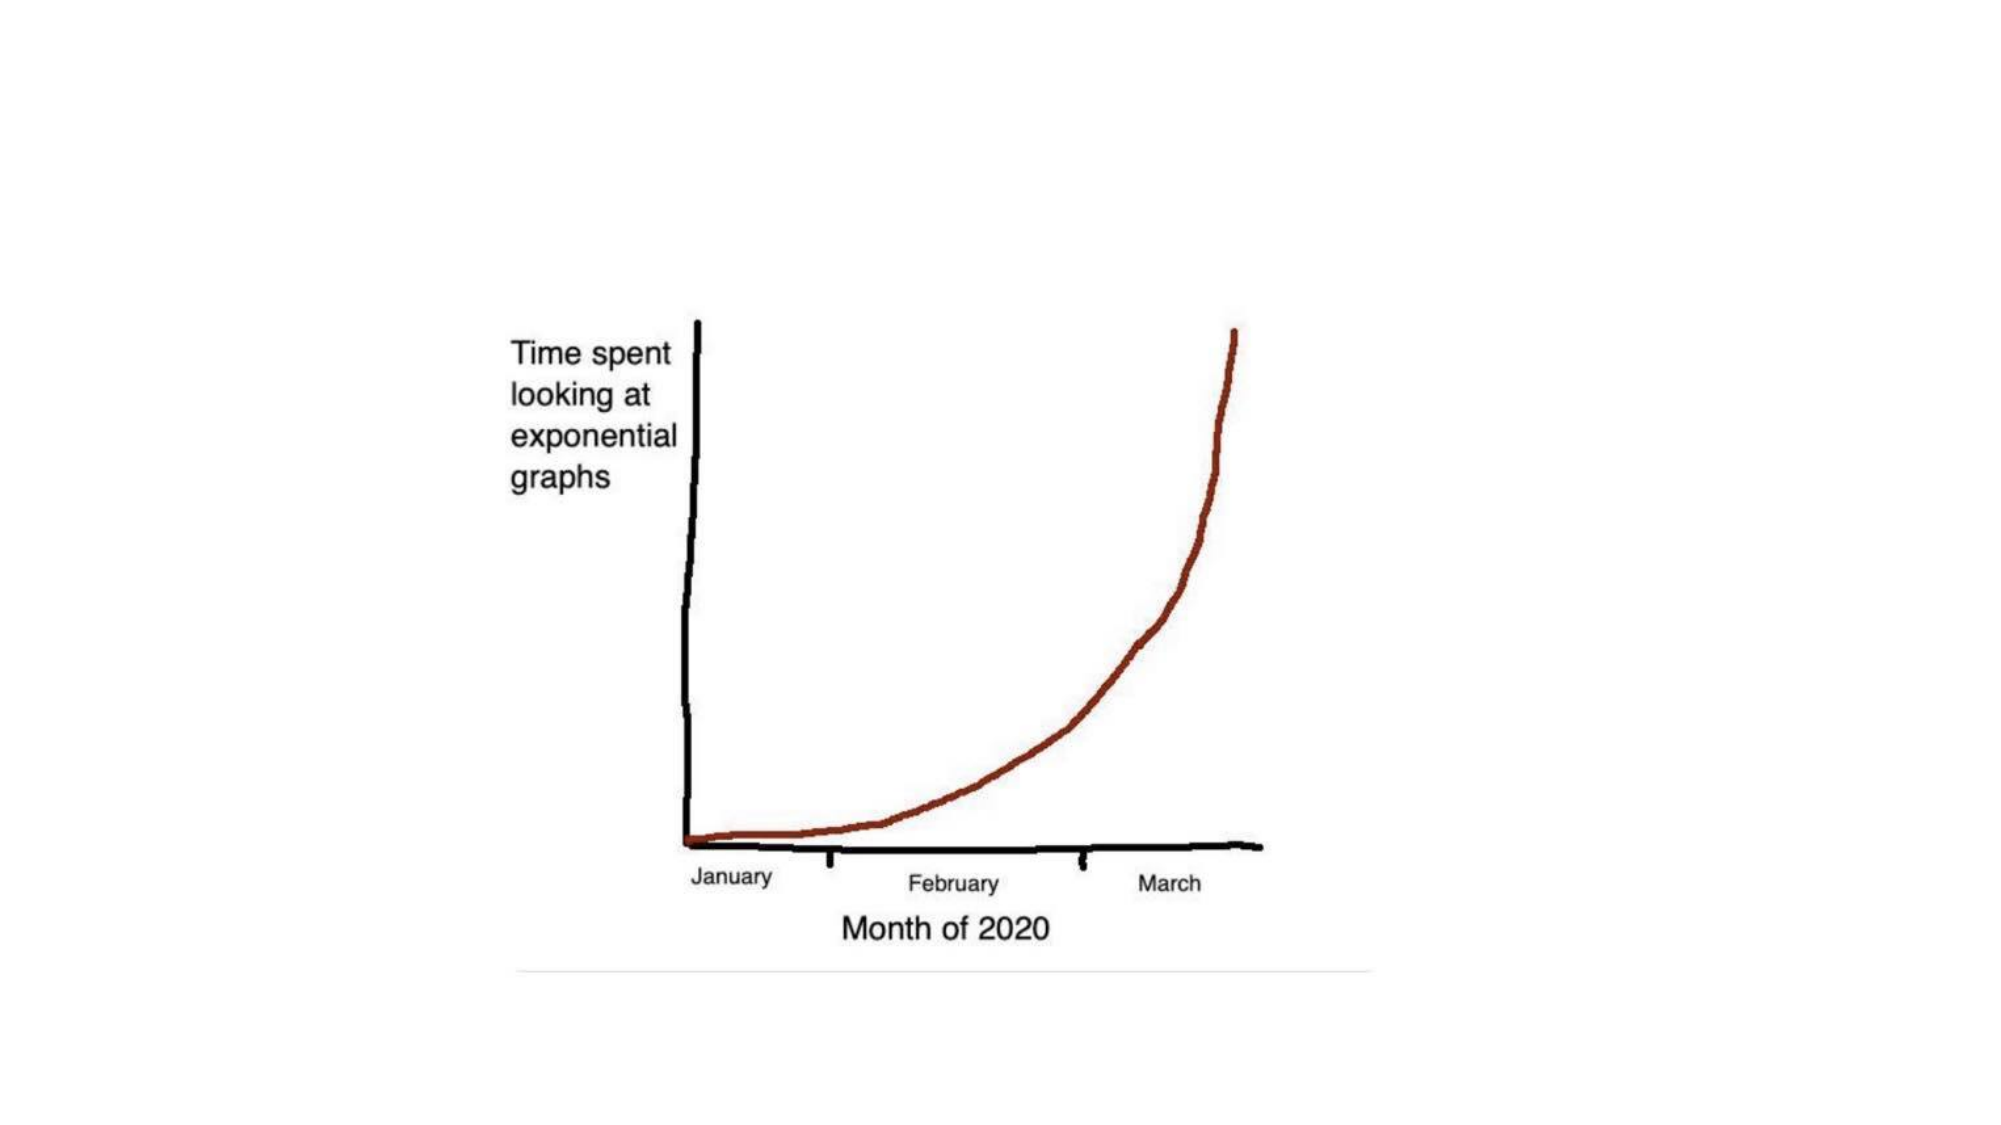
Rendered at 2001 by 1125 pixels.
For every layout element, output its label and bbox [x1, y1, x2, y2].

picture [453, 247, 1437, 1036]
